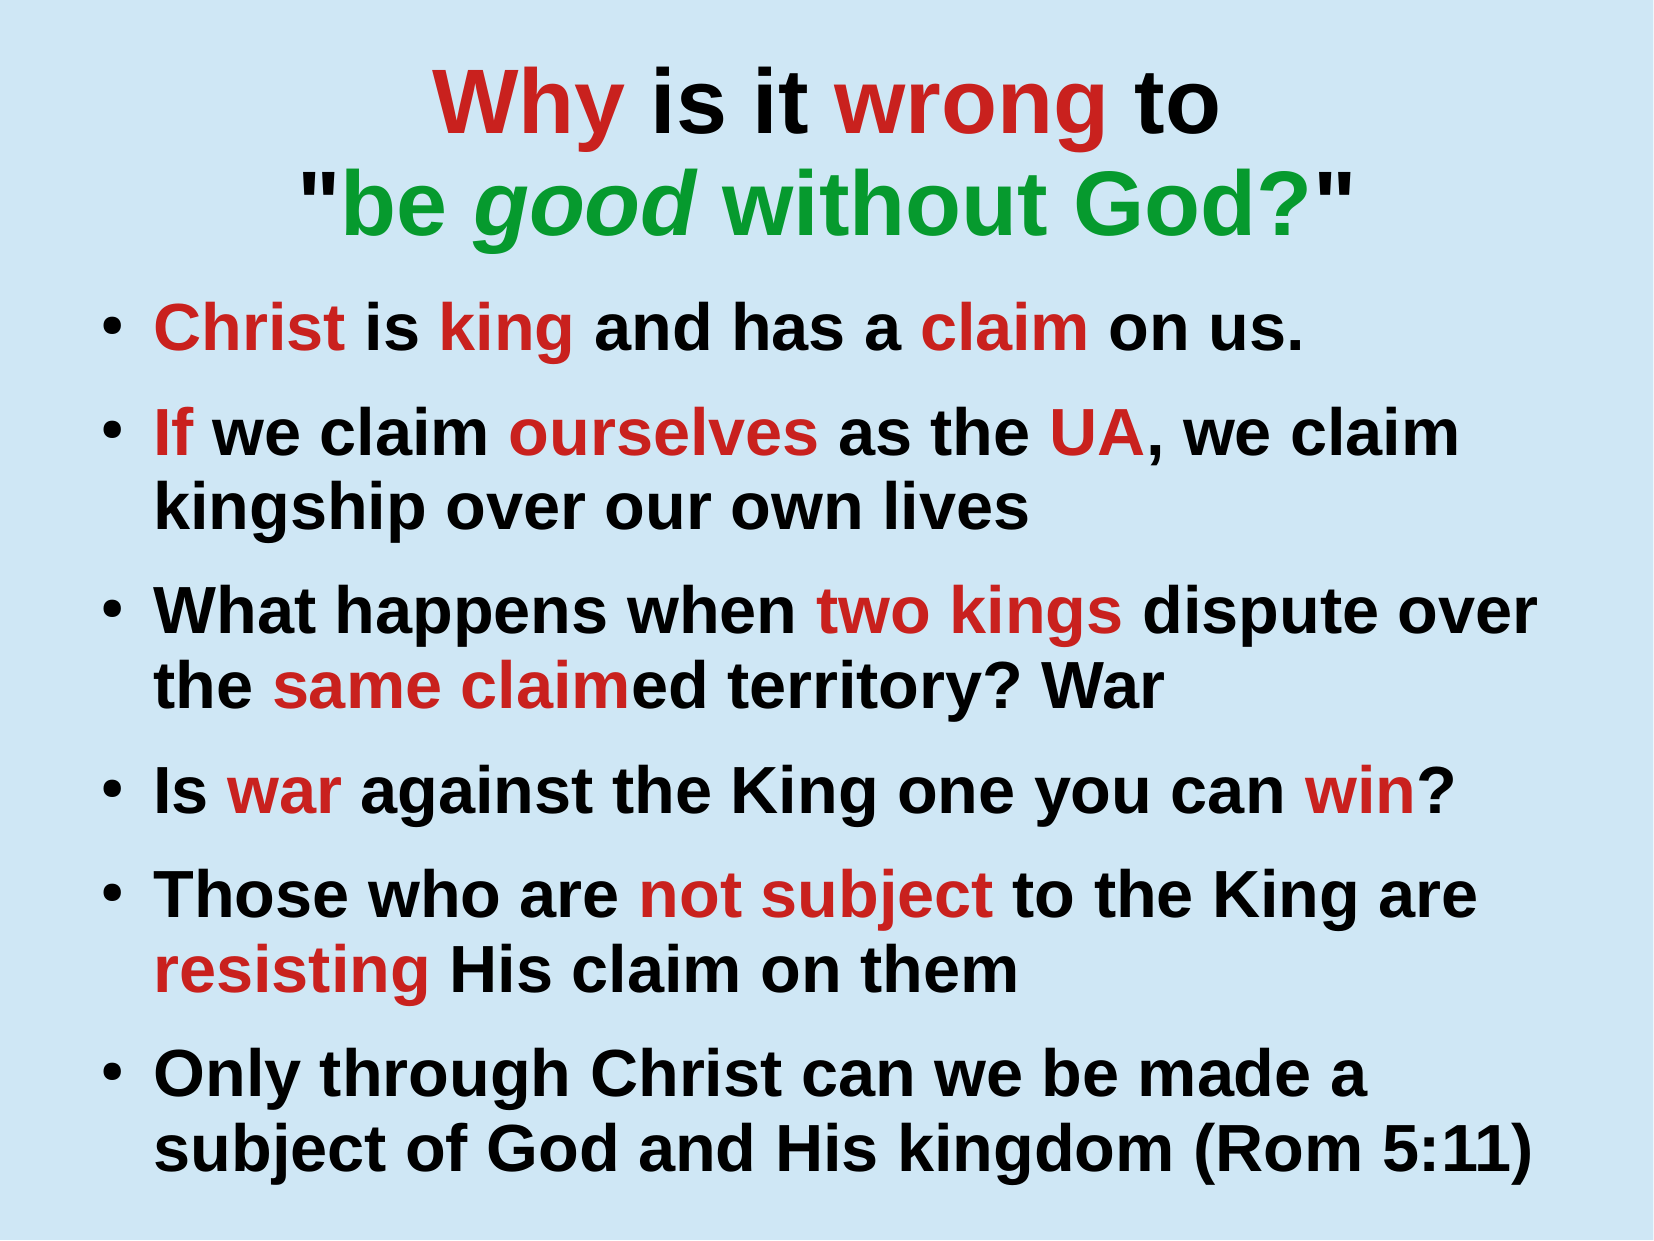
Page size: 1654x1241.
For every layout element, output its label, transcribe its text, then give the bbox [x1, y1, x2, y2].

title Why is it wrong to "be good without God?" [82, 49, 1571, 257]
list Christ is king and has a claim on us. If we claim ourselves as the UA, we claim kingship over our own lives What happens when two kings dispute over the same claimed territory? War Is war against the King one you can win? Those who are not subject to the King are resisting His claim on them Only through Christ can we be made a subject of God and His kingdom (Rom 5:11) [82, 290, 1571, 1186]
